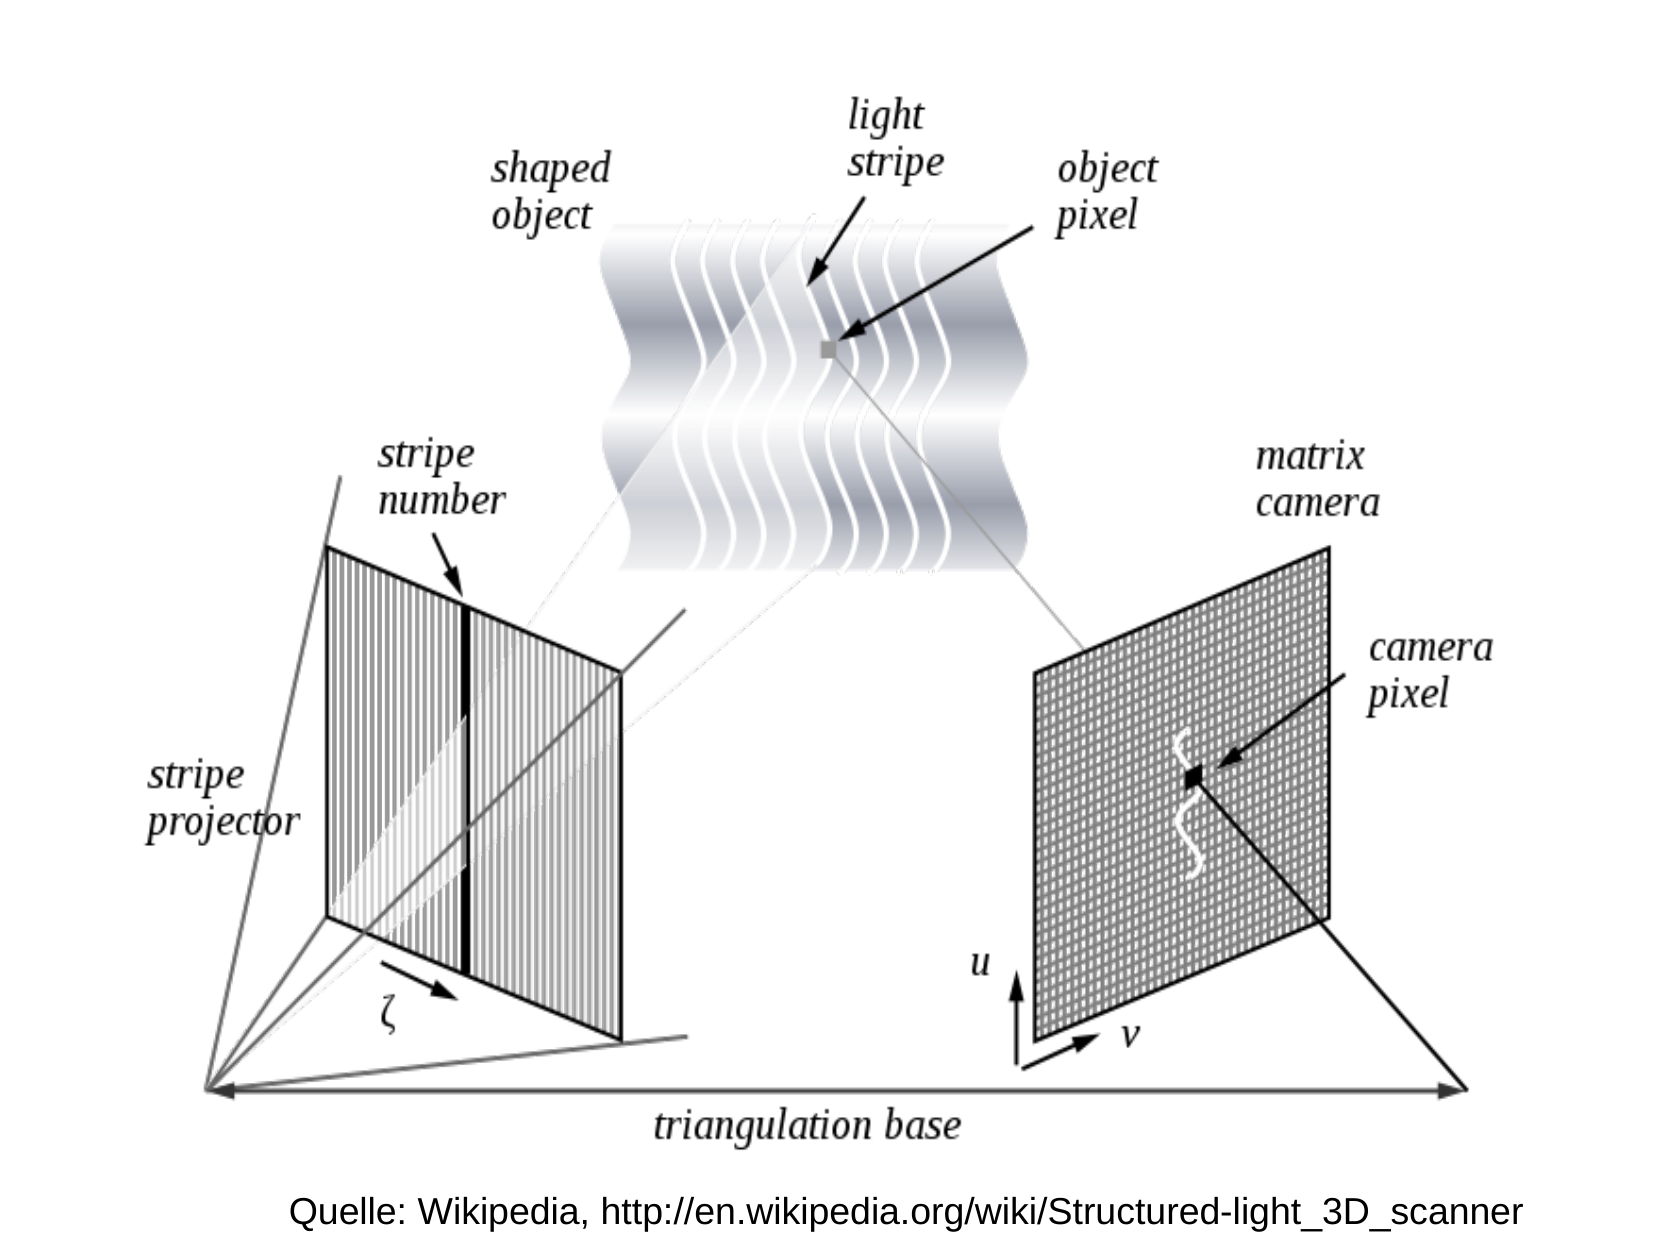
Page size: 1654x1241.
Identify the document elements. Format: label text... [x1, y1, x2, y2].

picture [131, 74, 1501, 1165]
text_box Quelle: Wikipedia, http://en.wikipedia.org/wiki/Structured-light_3D_scanner [274, 1183, 1538, 1241]
